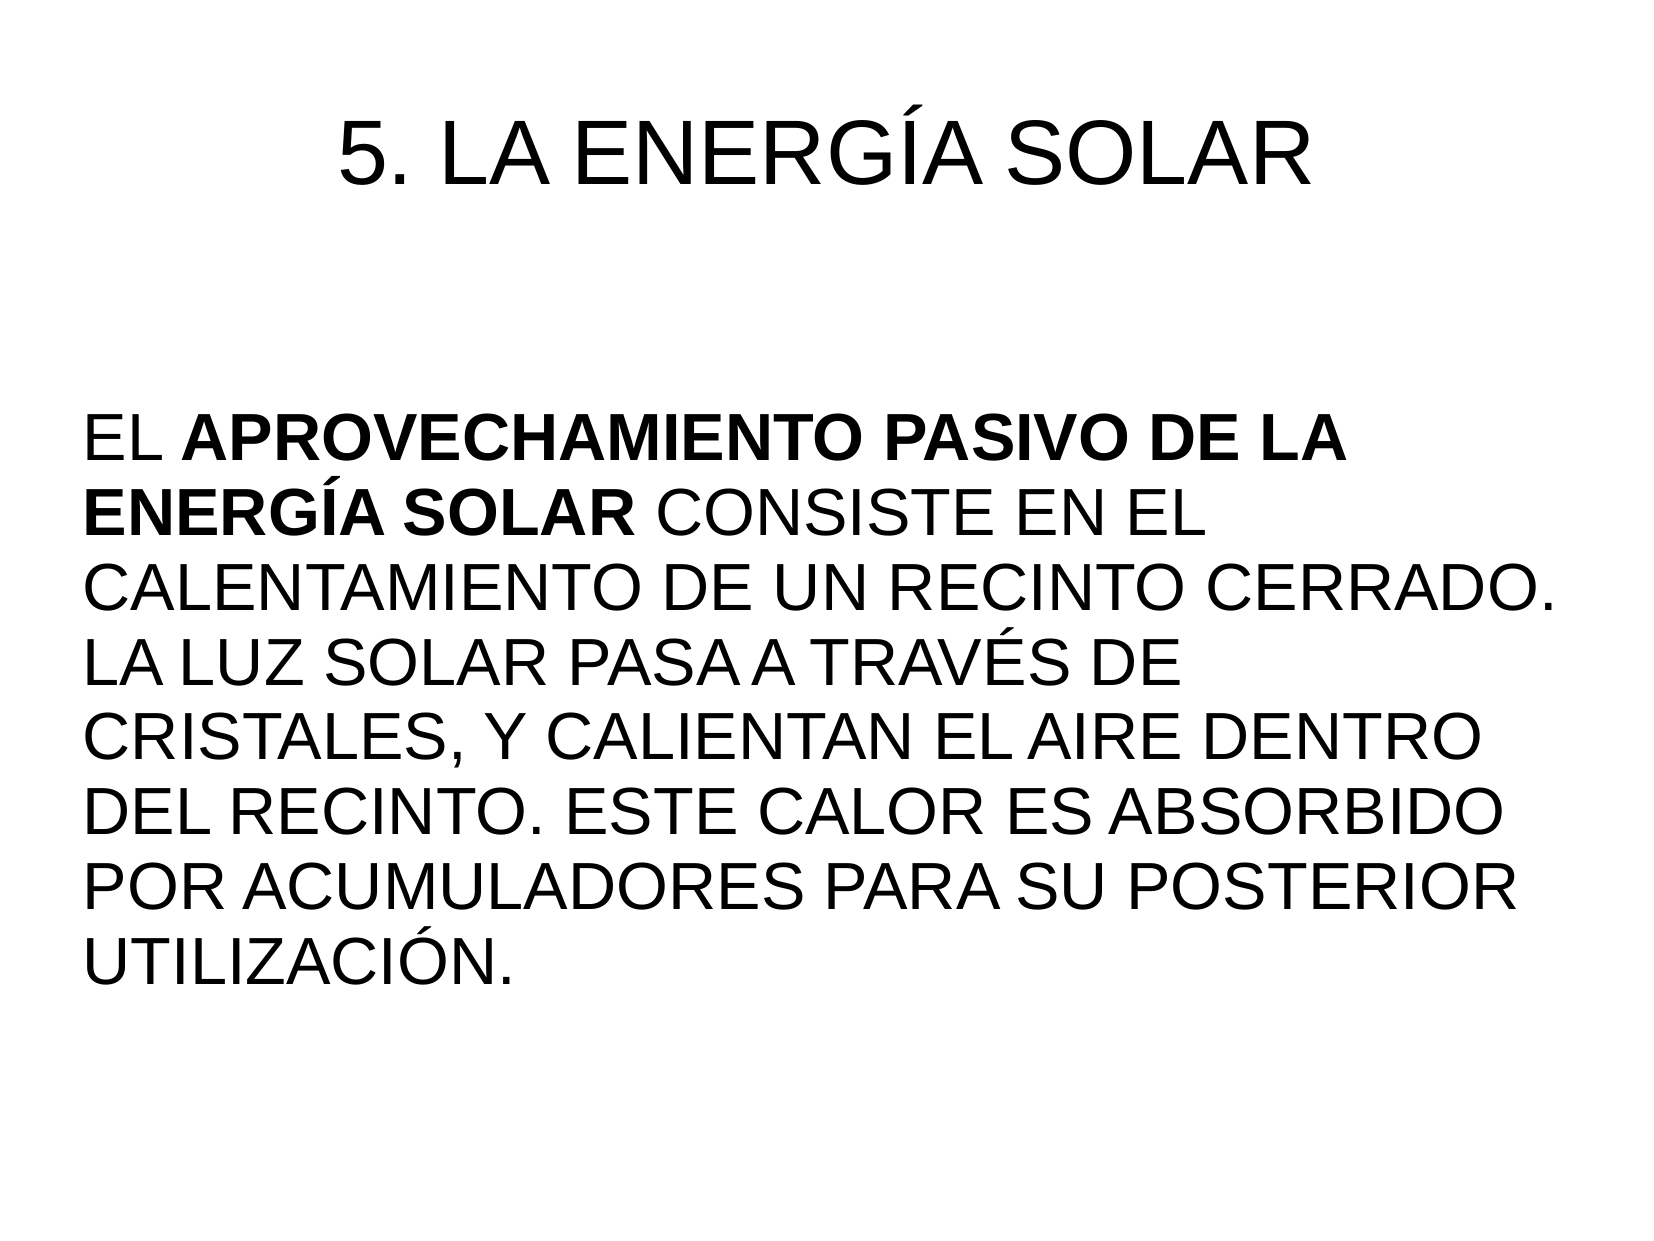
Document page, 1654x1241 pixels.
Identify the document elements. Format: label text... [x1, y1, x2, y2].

title 5. LA ENERGÍA SOLAR [82, 56, 1571, 250]
subtitle EL APROVECHAMIENTO PASIVO DE LA ENERGÍA SOLAR CONSISTE EN EL CALENTAMIENTO DE UN RECINTO CERRADO. LA LUZ SOLAR PASA A TRAVÉS DE CRISTALES, Y CALIENTAN EL AIRE DENTRO DEL RECINTO. ESTE CALOR ES ABSORBIDO POR ACUMULADORES PARA SU POSTERIOR UTILIZACIÓN. [82, 297, 1571, 1102]
